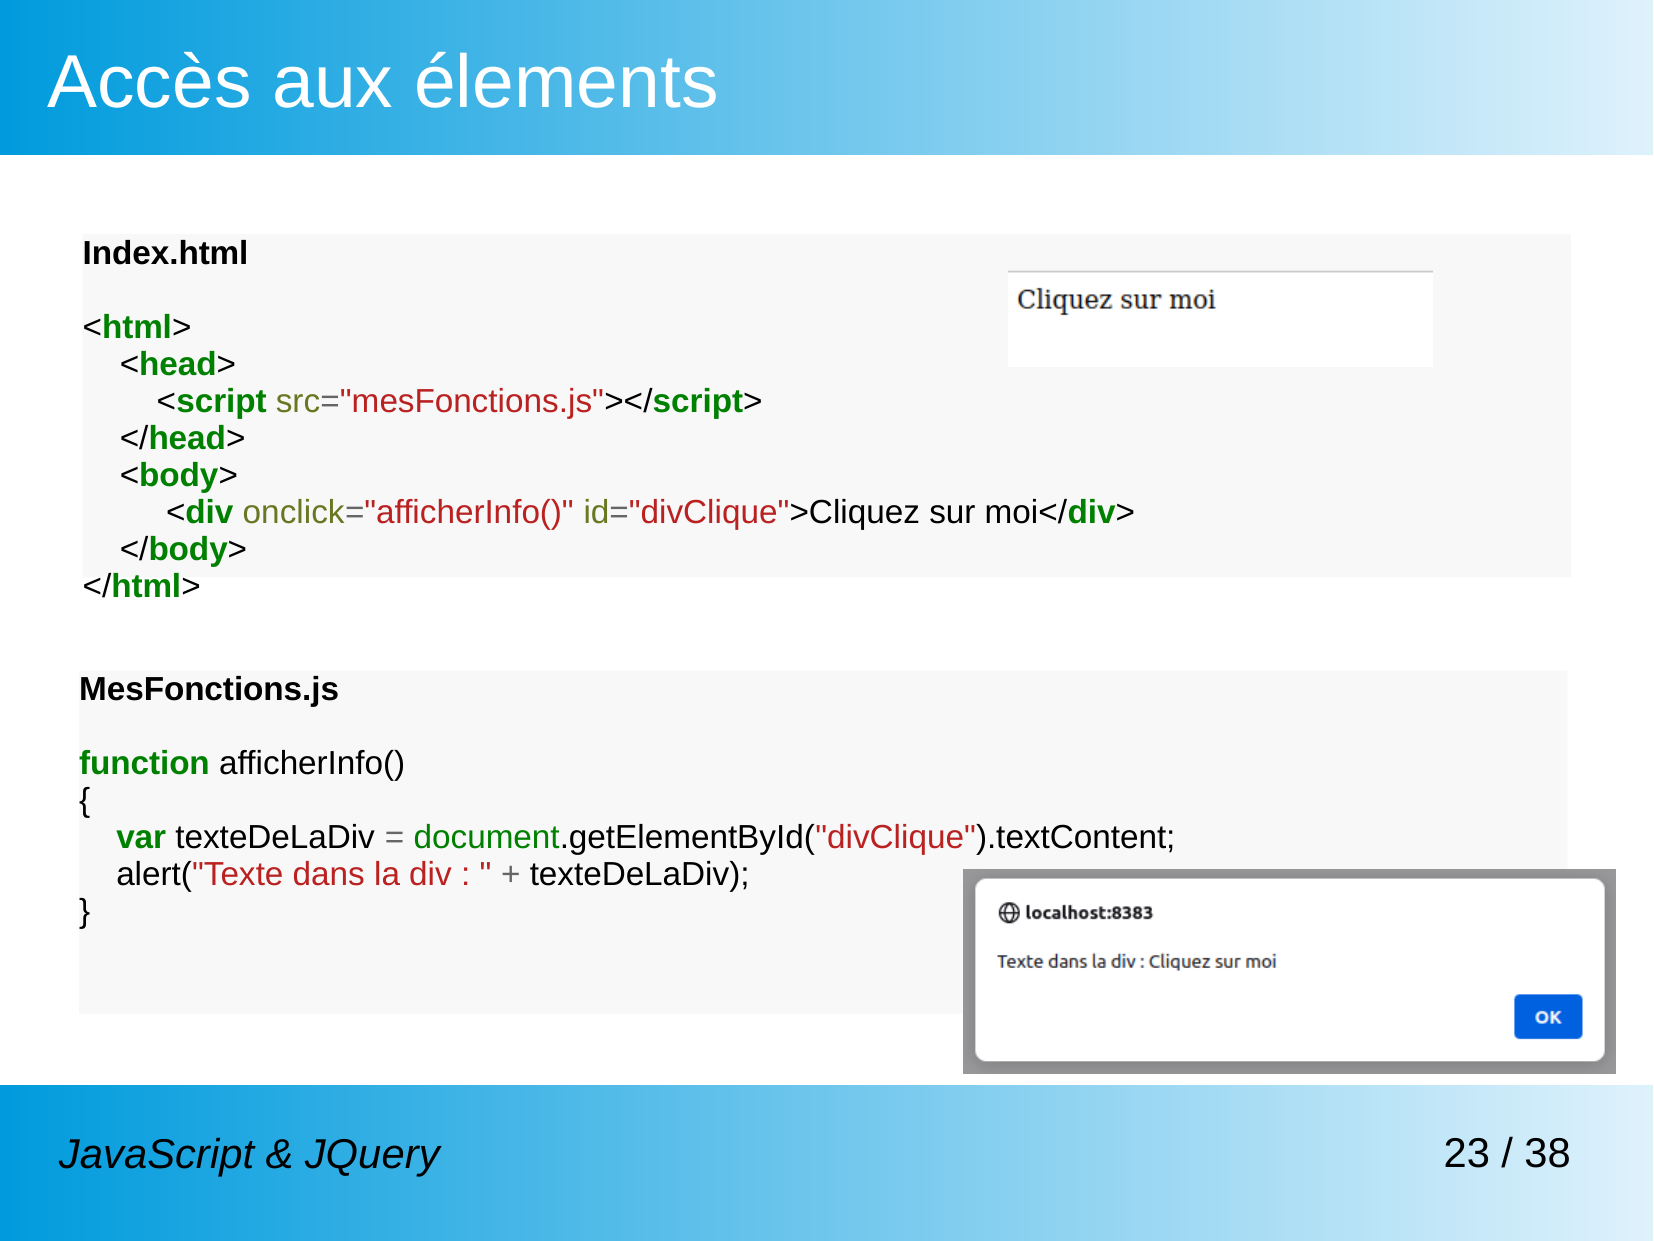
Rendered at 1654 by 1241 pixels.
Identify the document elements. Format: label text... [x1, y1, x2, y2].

picture [963, 869, 1616, 1074]
list MesFonctions.js function afficherInfo() { var texteDeLaDiv = document.getElementById("divClique").textContent; alert("Texte dans la div : " + texteDeLaDiv); } [79, 670, 1568, 1014]
picture [1008, 268, 1433, 367]
list Index.html <html> <head> <script src="mesFonctions.js"></script> </head> <body> <div onclick="afficherInfo()" id="divClique">Cliquez sur moi</div> </body> </html> [82, 234, 1571, 578]
title Accès aux élements [47, 28, 1536, 134]
